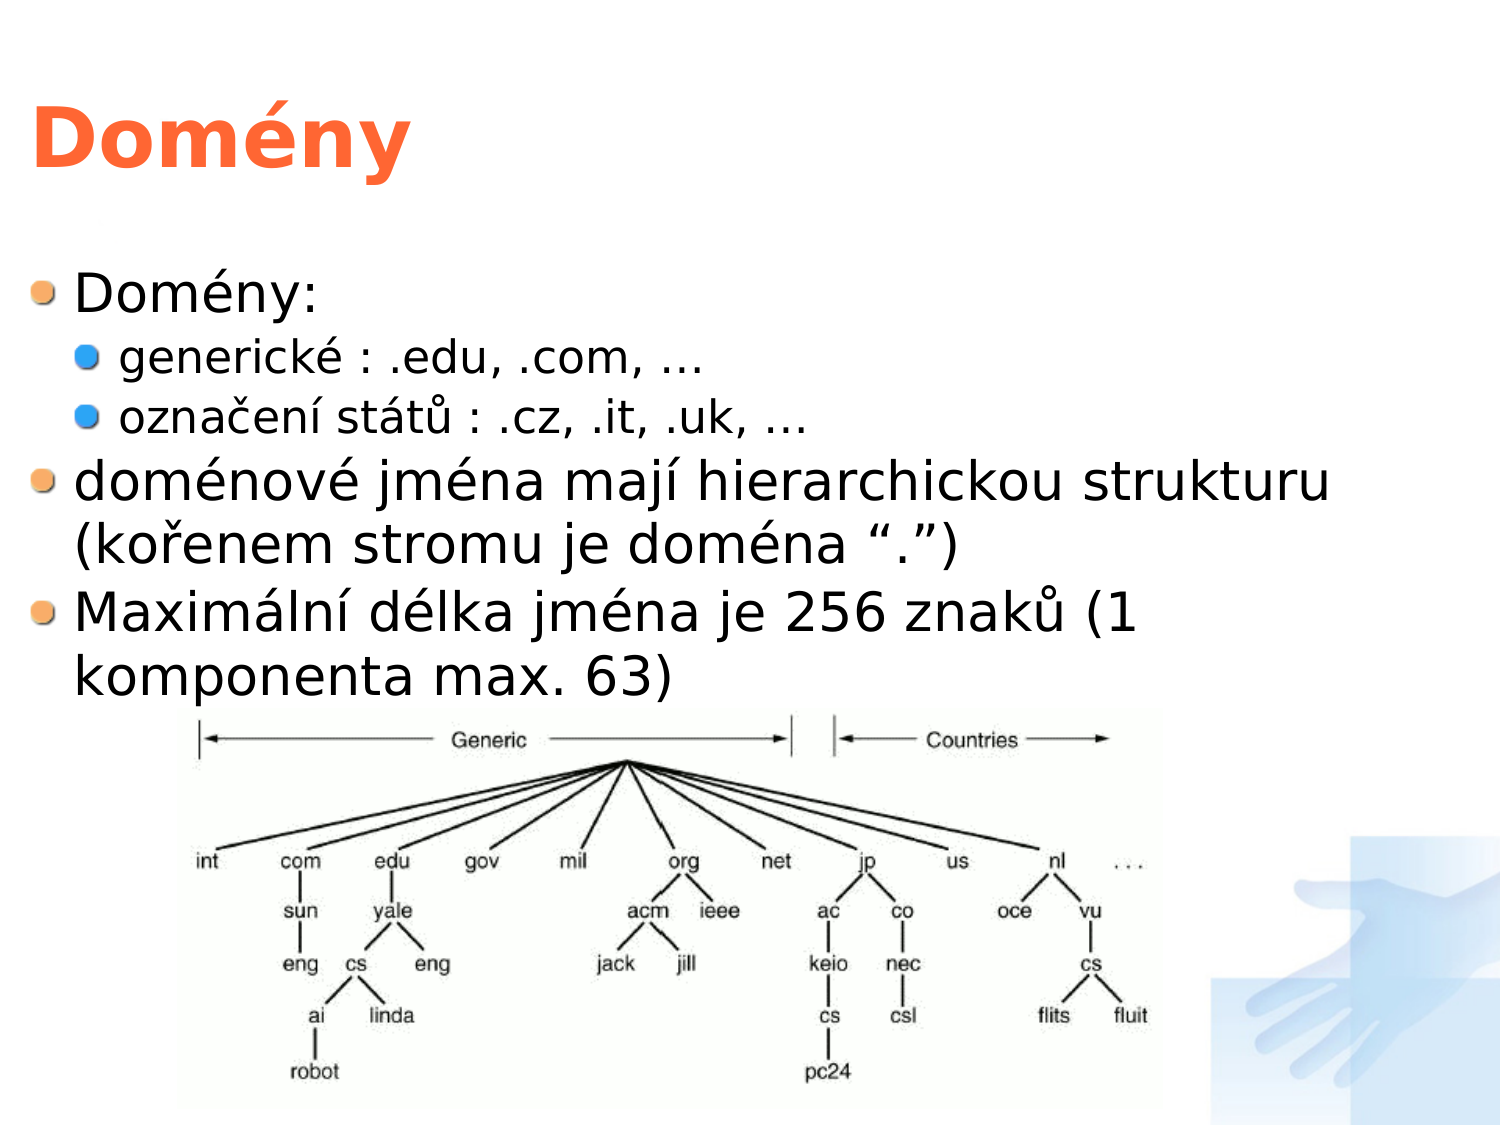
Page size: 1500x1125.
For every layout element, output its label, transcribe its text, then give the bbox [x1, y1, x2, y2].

picture [0, 0, 1500, 1125]
title Domény [29, 21, 1477, 257]
list Domény: generické : .edu, .com, … označení států : .cz, .it, .uk, … doménové jména mají hierarchickou strukturu (kořenem stromu je doména “.”) Maximální délka jména je 256 znaků (1 komponenta max. 63) [29, 262, 1477, 1093]
